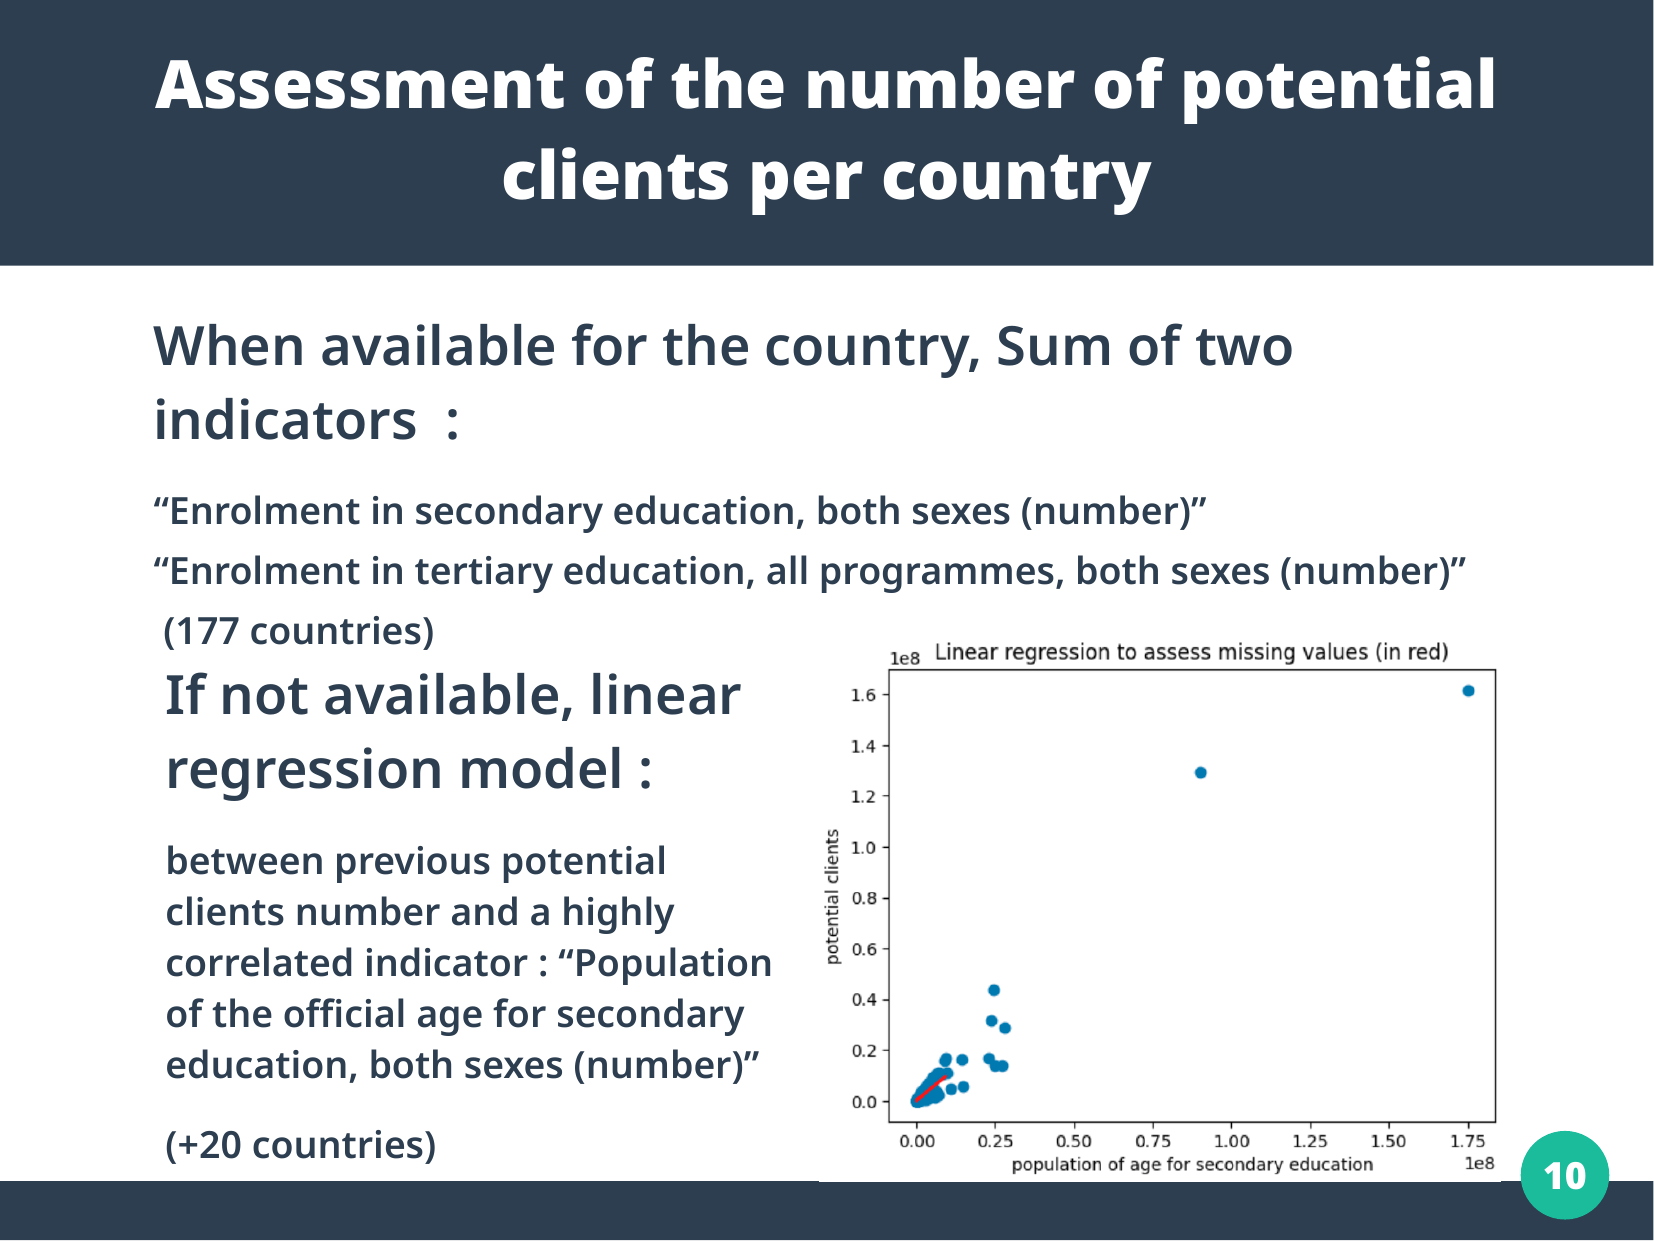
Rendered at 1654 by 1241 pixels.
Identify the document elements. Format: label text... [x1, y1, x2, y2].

picture [819, 638, 1501, 1182]
title Assessment of the number of potential clients per country [59, 49, 1595, 207]
list When available for the country, Sum of two indicators : “Enrolment in secondary education, both sexes (number)” “Enrolment in tertiary education, all programmes, both sexes (number)” (177 countries) [82, 307, 1560, 702]
list If not available, linear regression model : between previous potential clients number and a highly correlated indicator : “Population of the official age for secondary education, both sexes (number)” (+20 countries) [94, 656, 792, 1217]
